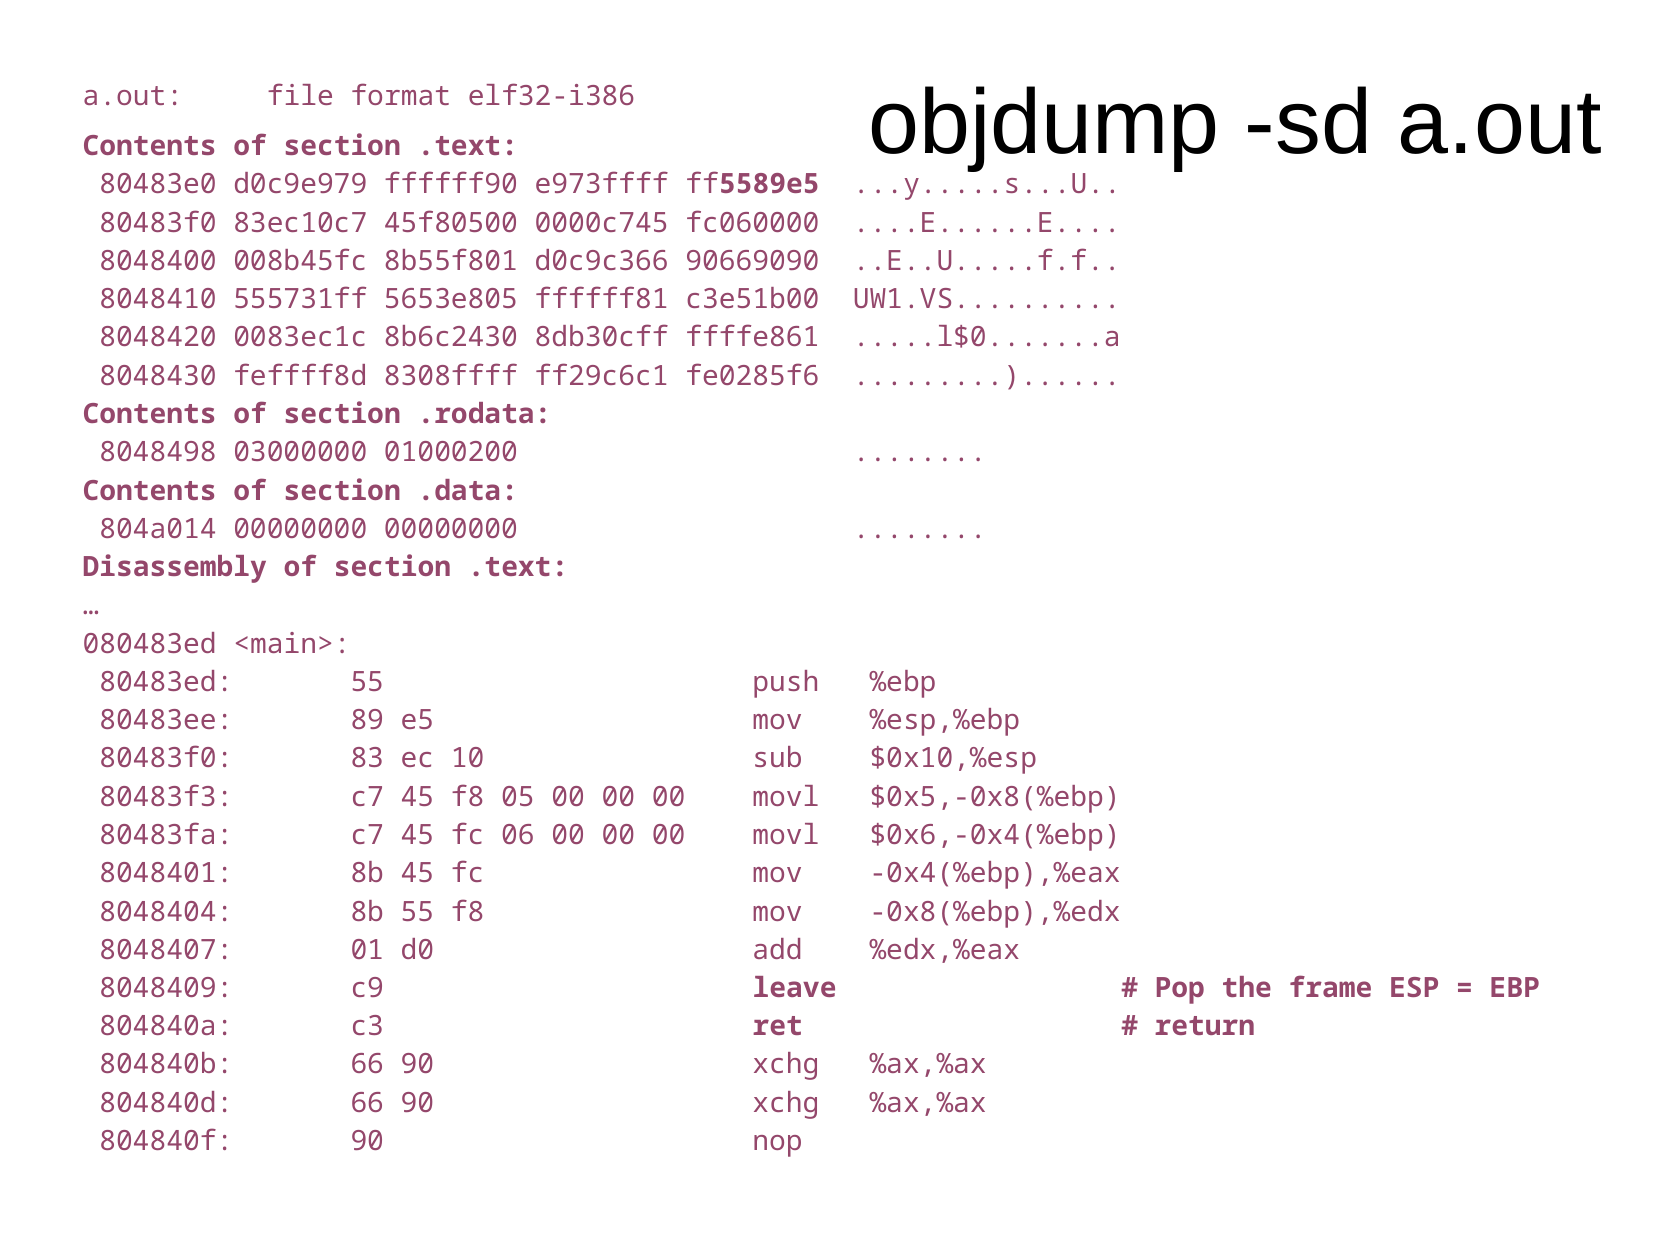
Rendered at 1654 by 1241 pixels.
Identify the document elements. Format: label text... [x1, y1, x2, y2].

list a.out: file format elf32-i386 Contents of section .text: 80483e0 d0c9e979 ffffff90 e973ffff ff5589e5 ...y.....s...U.. 80483f0 83ec10c7 45f80500 0000c745 fc060000 ....E......E.... 8048400 008b45fc 8b55f801 d0c9c366 90669090 ..E..U.....f.f.. 8048410 555731ff 5653e805 ffffff81 c3e51b00 UW1.VS.......... 8048420 0083ec1c 8b6c2430 8db30cff ffffe861 .....l$0.......a 8048430 feffff8d 8308ffff ff29c6c1 fe0285f6 .........)...... Contents of section .rodata: 8048498 03000000 01000200 ........ Contents of section .data: 804a014 00000000 00000000 ........ Disassembly of section .text: … 080483ed <main>: 80483ed: 55 push %ebp 80483ee: 89 e5 mov %esp,%ebp 80483f0: 83 ec 10 sub $0x10,%esp 80483f3: c7 45 f8 05 00 00 00 movl $0x5,-0x8(%ebp) 80483fa: c7 45 fc 06 00 00 00 movl $0x6,-0x4(%ebp) 8048401: 8b 45 fc mov -0x4(%ebp),%eax 8048404: 8b 55 f8 mov -0x8(%ebp),%edx 8048407: 01 d0 add %edx,%eax 8048409: c9 leave # Pop the frame ESP = EBP 804840a: c3 ret # return 804840b: 66 90 xchg %ax,%ax 804840d: 66 90 xchg %ax,%ax 804840f: 90 nop [82, 75, 1571, 1201]
title objdump -sd a.out [862, 55, 1609, 188]
